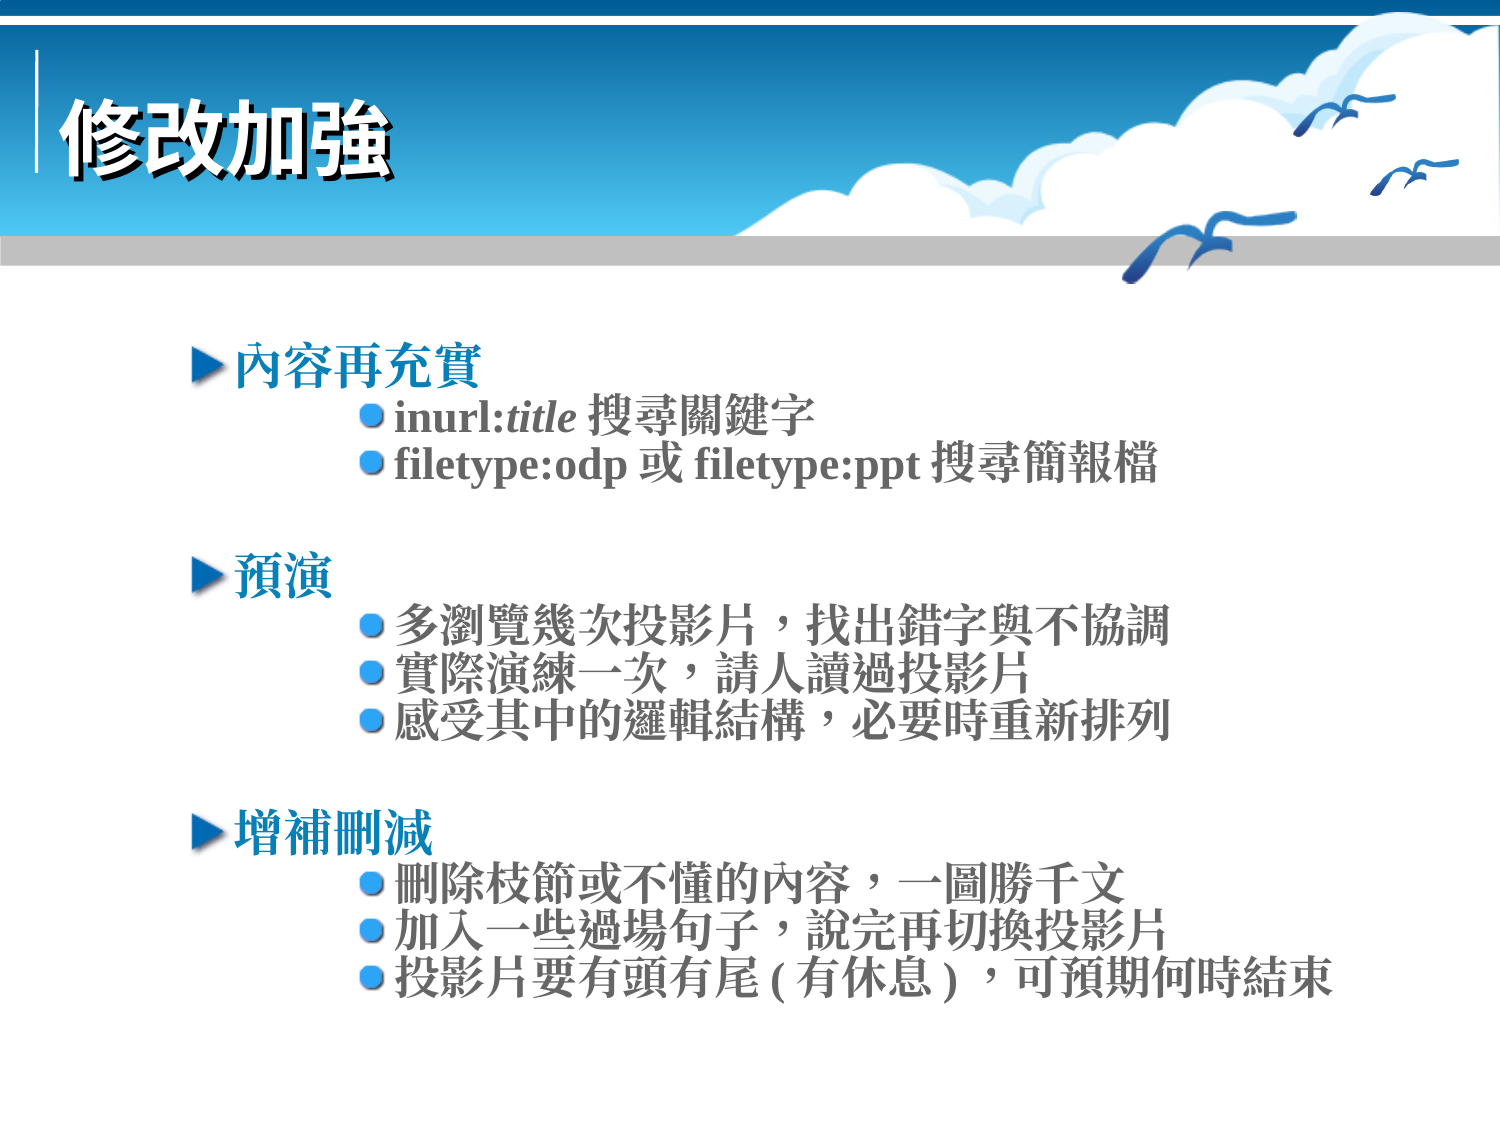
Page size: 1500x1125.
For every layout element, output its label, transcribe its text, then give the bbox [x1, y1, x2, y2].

list 內容再充實 inurl:title搜尋關鍵字 filetype:odp或filetype:ppt搜尋簡報檔 預演 多瀏覽幾次投影片，找出錯字與不協調 實際演練一次，請人讀過投影片 感受其中的邏輯結構，必要時重新排列 增補刪減 刪除枝節或不懂的內容，一圖勝千文 加入一些過場句子，說完再切換投影片 投影片要有頭有尾(有休息)，可預期何時結束 [189, 311, 1443, 1084]
title 修改加強 [59, 86, 1465, 186]
picture [730, 12, 1500, 284]
